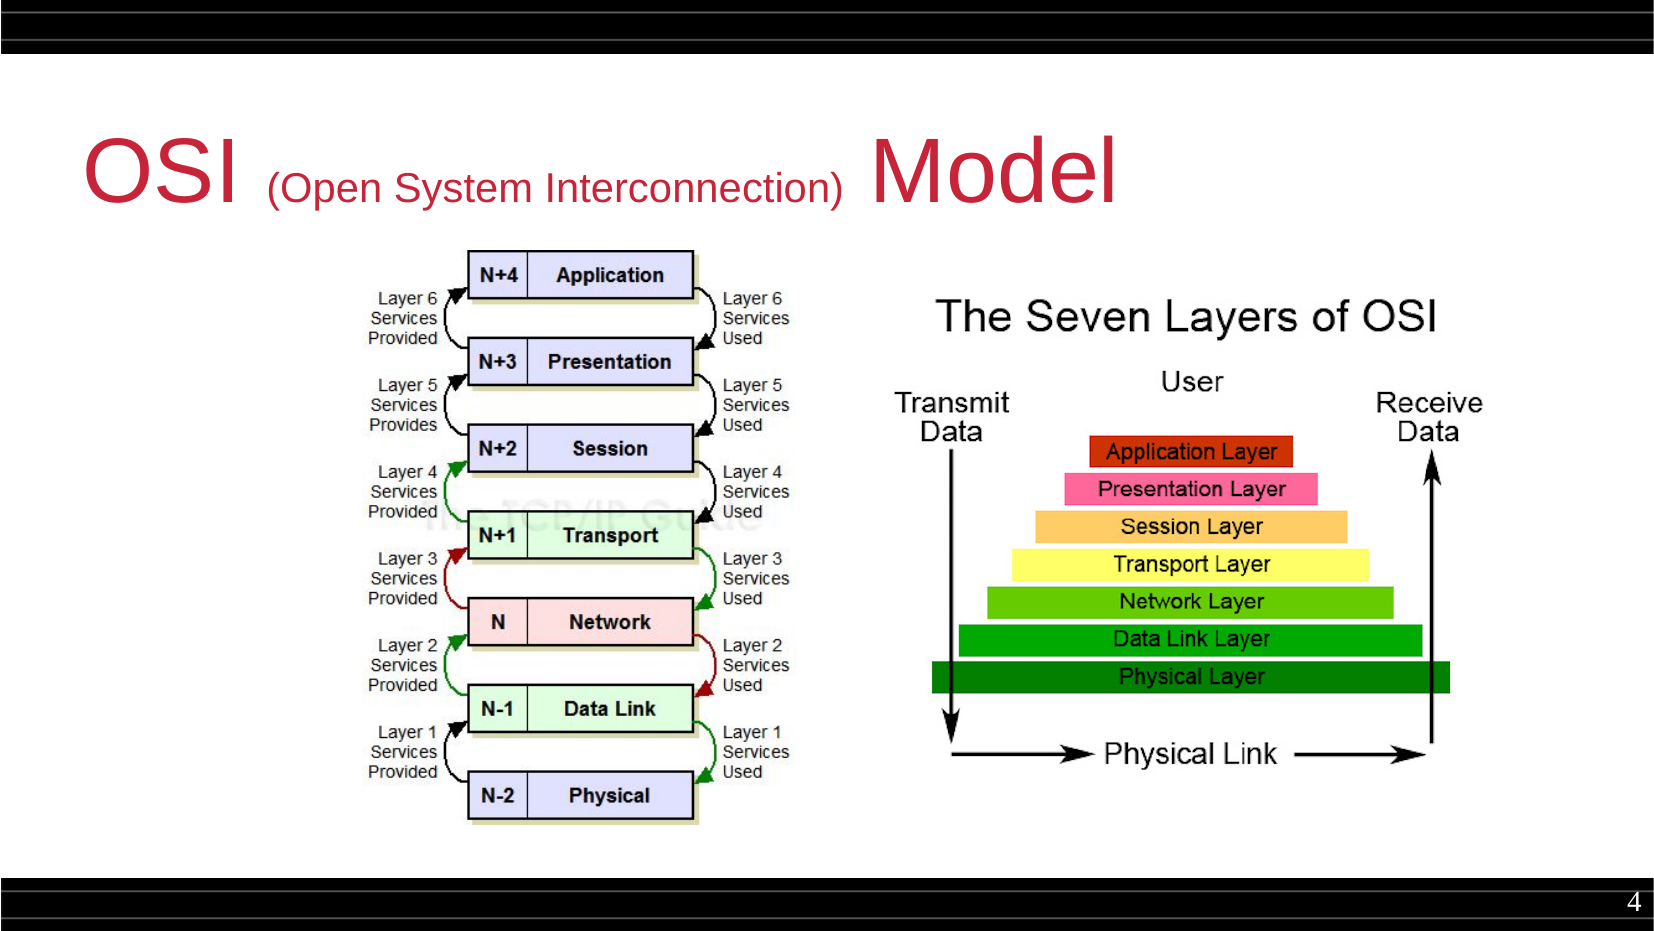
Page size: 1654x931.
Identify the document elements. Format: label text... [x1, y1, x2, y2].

picture [1, 0, 1654, 54]
title OSI (Open System Interconnection) Model [82, 92, 1571, 249]
picture [362, 250, 796, 826]
picture [1, 878, 1654, 931]
picture [855, 269, 1529, 797]
